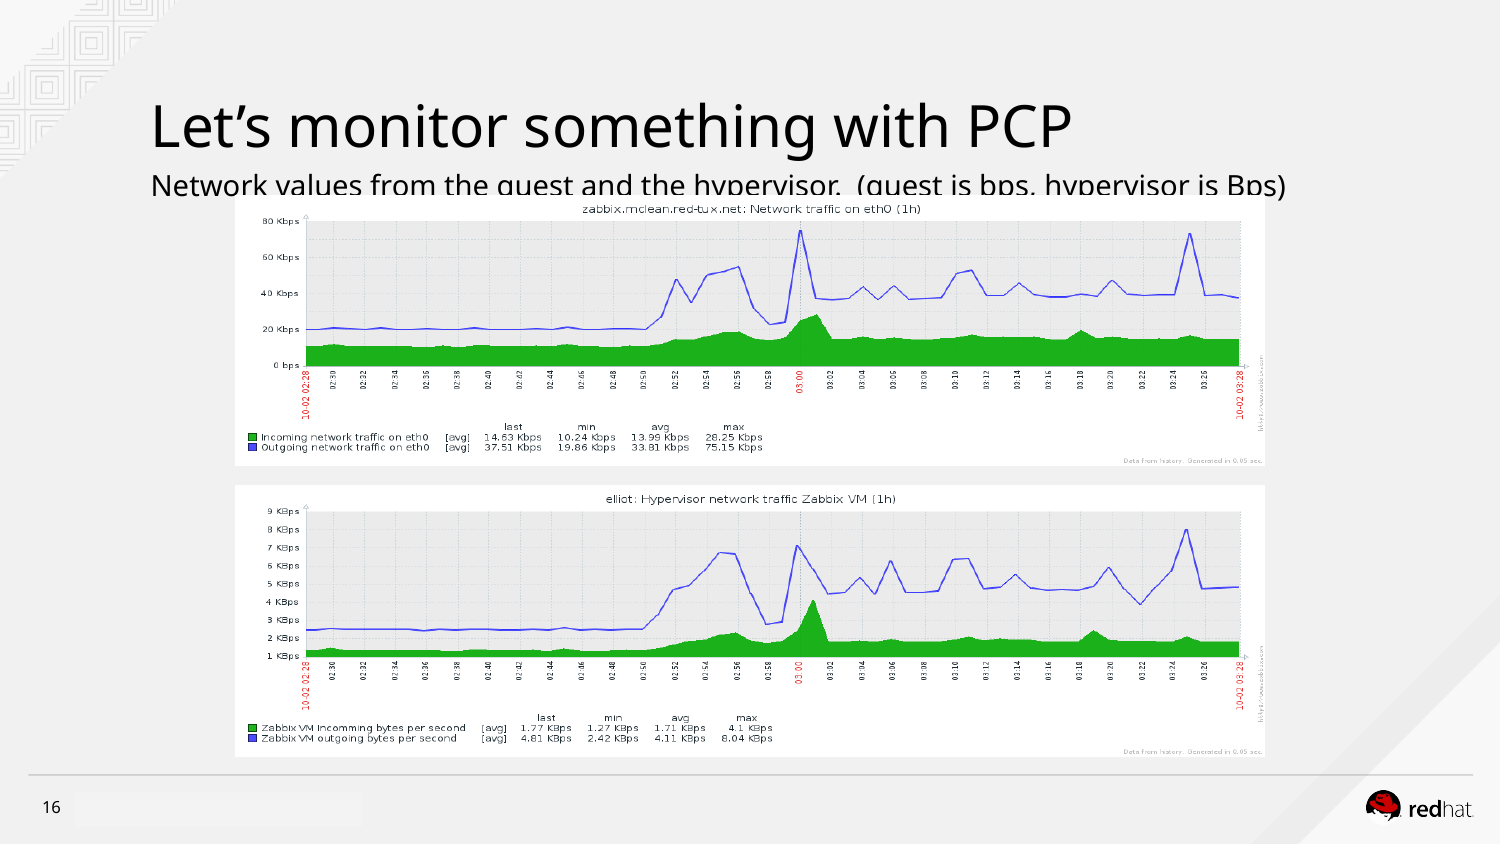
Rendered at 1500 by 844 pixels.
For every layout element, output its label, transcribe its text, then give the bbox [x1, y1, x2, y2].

slide_number <number> [16, 776, 77, 842]
title Let’s monitor something with PCP [135, 0, 1365, 152]
picture [0, 0, 1500, 844]
subtitle Network values from the guest and the hypervisor. (guest is bps, hypervisor is Bps) [135, 152, 1365, 218]
